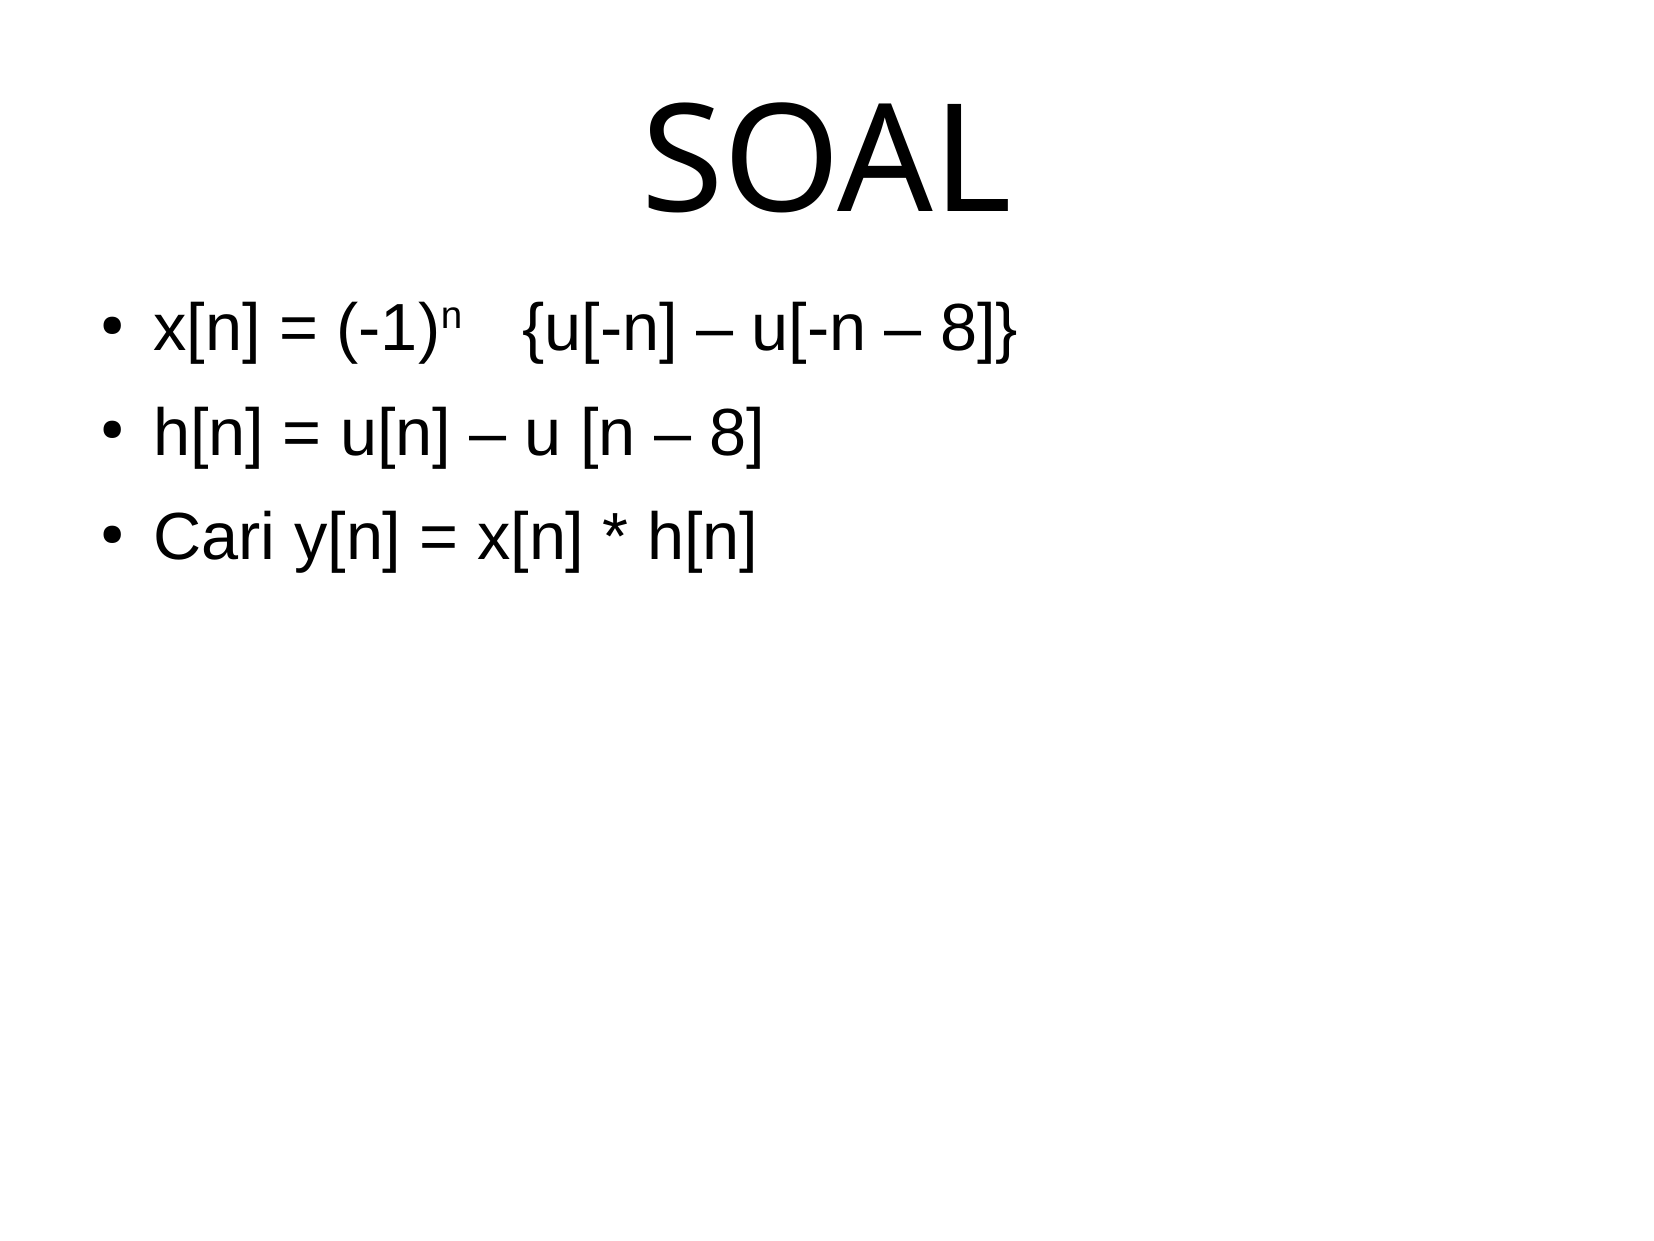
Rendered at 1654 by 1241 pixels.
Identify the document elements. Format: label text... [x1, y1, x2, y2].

list x[n] = (-1)n {u[-n] – u[-n – 8]} h[n] = u[n] – u [n – 8] Cari y[n] = x[n] * h[n] [82, 290, 1571, 1010]
title SOAL [82, 49, 1571, 257]
